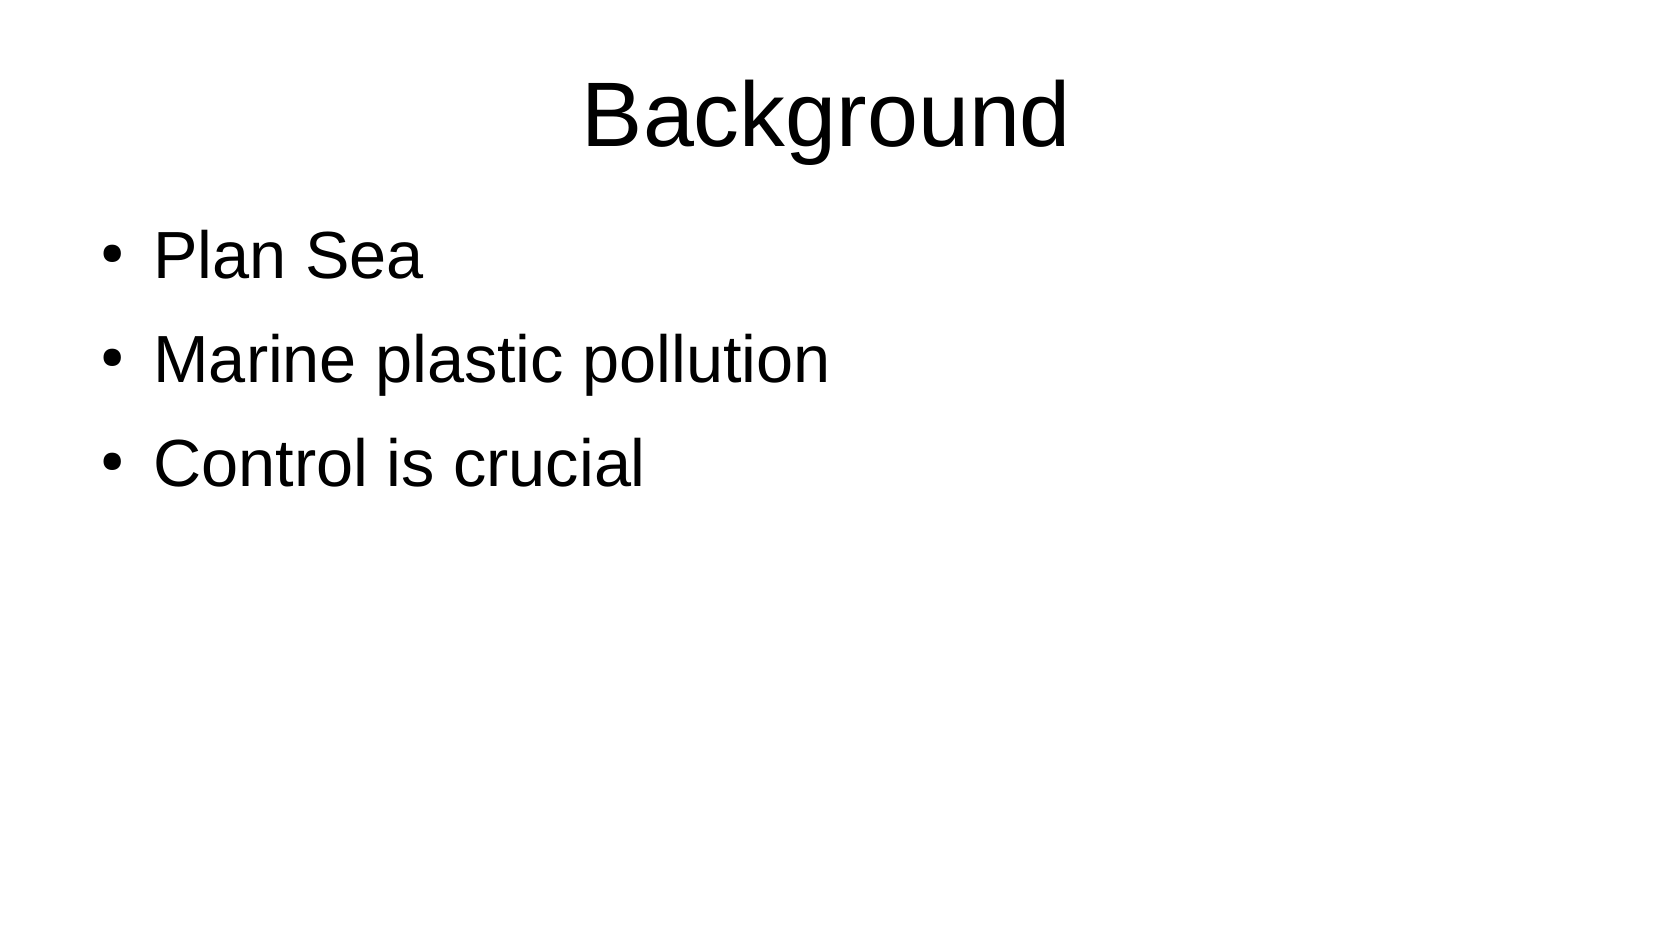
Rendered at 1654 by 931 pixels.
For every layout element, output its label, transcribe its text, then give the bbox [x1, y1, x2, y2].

list Plan Sea Marine plastic pollution Control is crucial [82, 217, 1571, 758]
title Background [82, 37, 1571, 193]
